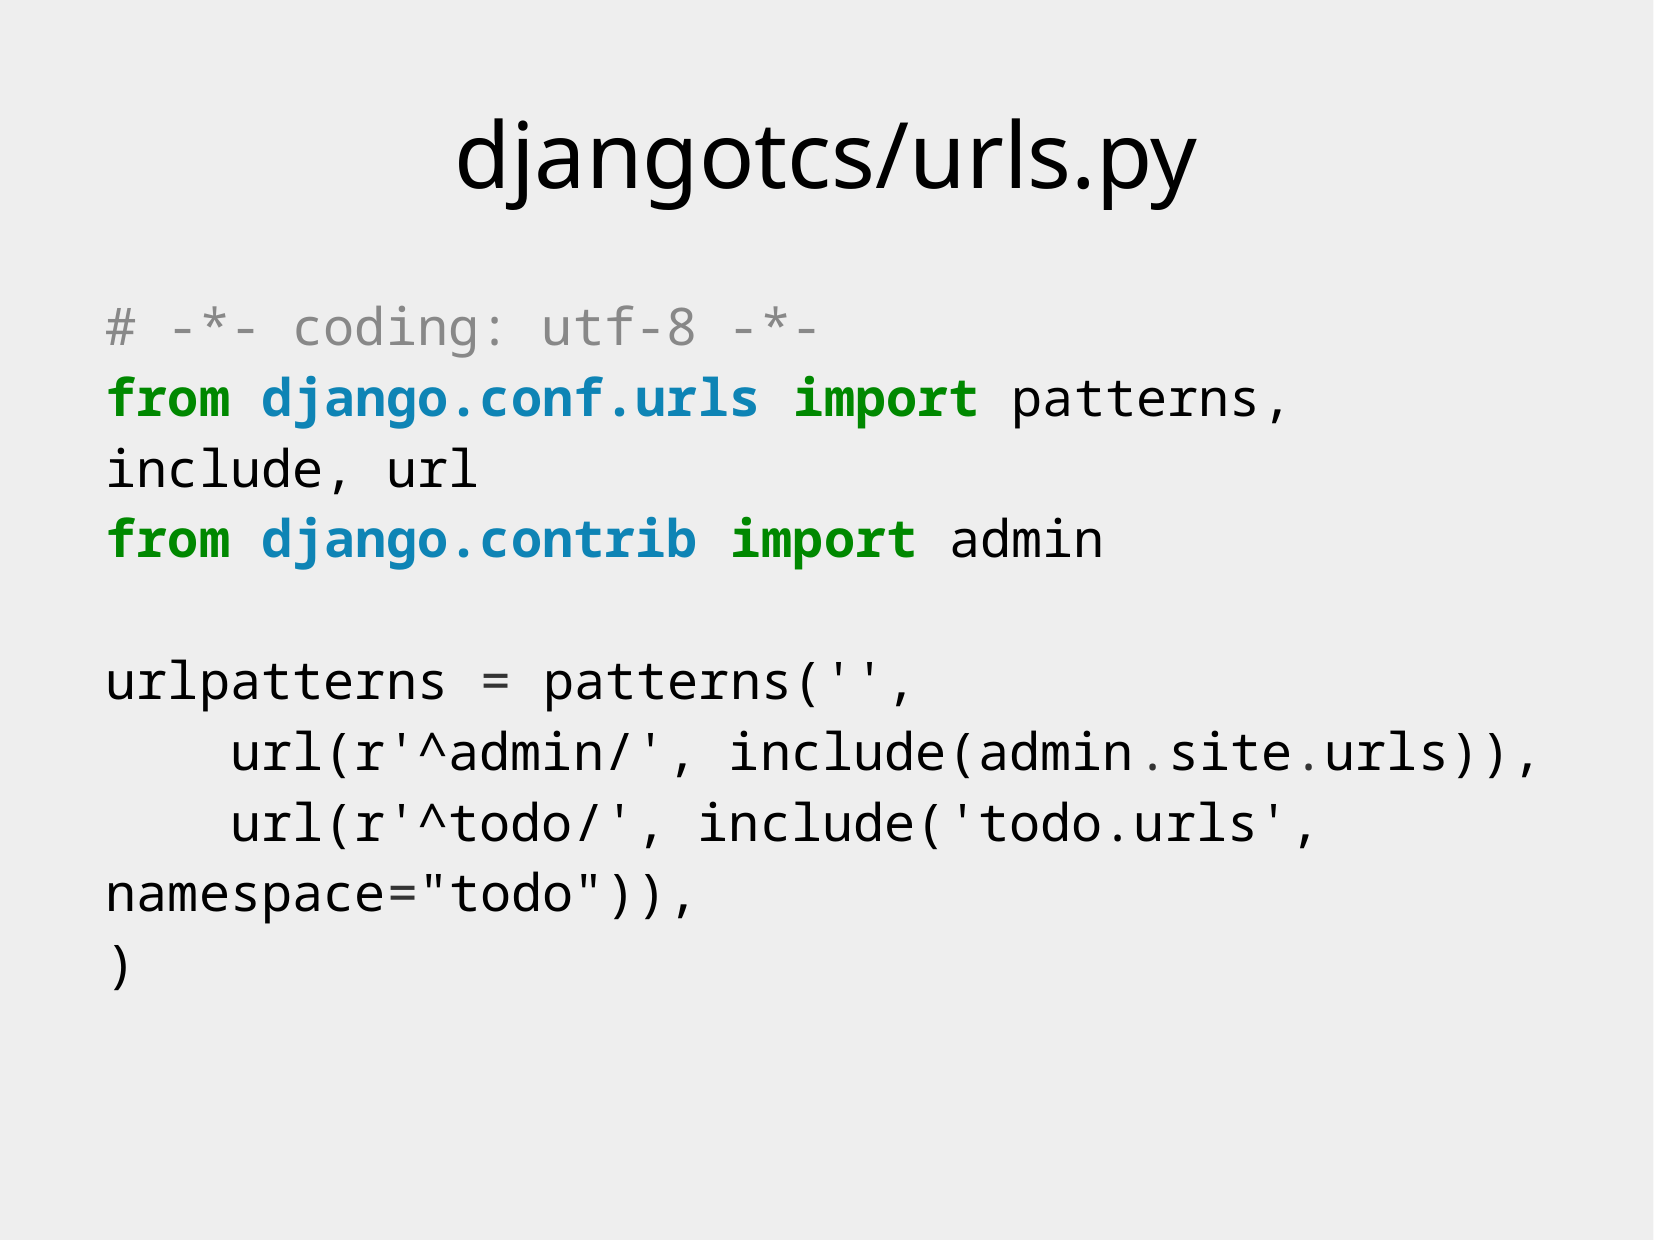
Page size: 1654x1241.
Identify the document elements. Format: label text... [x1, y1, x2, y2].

title djangotcs/urls.py [82, 49, 1571, 257]
list # -*- coding: utf-8 -*- from django.conf.urls import patterns, include, url from django.contrib import admin urlpatterns = patterns('', url(r'^admin/', include(admin.site.urls)), url(r'^todo/', include('todo.urls', namespace="todo")), ) [82, 290, 1571, 1010]
